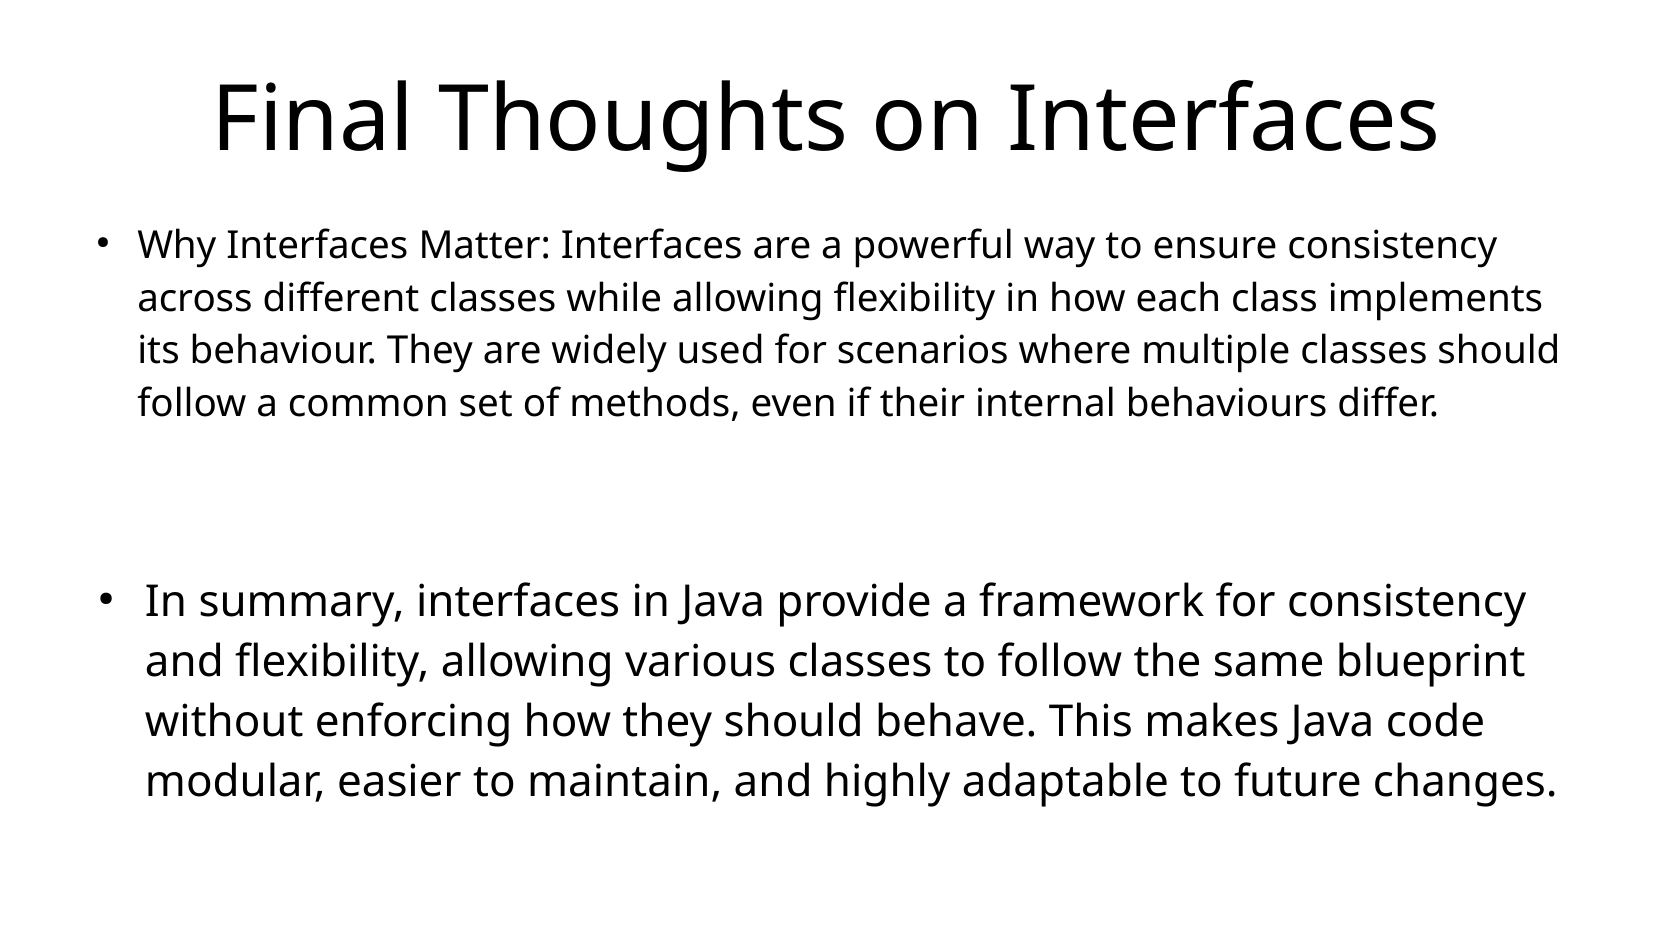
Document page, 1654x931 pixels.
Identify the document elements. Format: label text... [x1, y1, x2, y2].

list Why Interfaces Matter: Interfaces are a powerful way to ensure consistency across different classes while allowing flexibility in how each class implements its behaviour. They are widely used for scenarios where multiple classes should follow a common set of methods, even if their internal behaviours differ. [82, 217, 1571, 475]
list In summary, interfaces in Java provide a framework for consistency and flexibility, allowing various classes to follow the same blueprint without enforcing how they should behave. This makes Java code modular, easier to maintain, and highly adaptable to future changes. [82, 569, 1571, 827]
title Final Thoughts on Interfaces [82, 37, 1571, 193]
